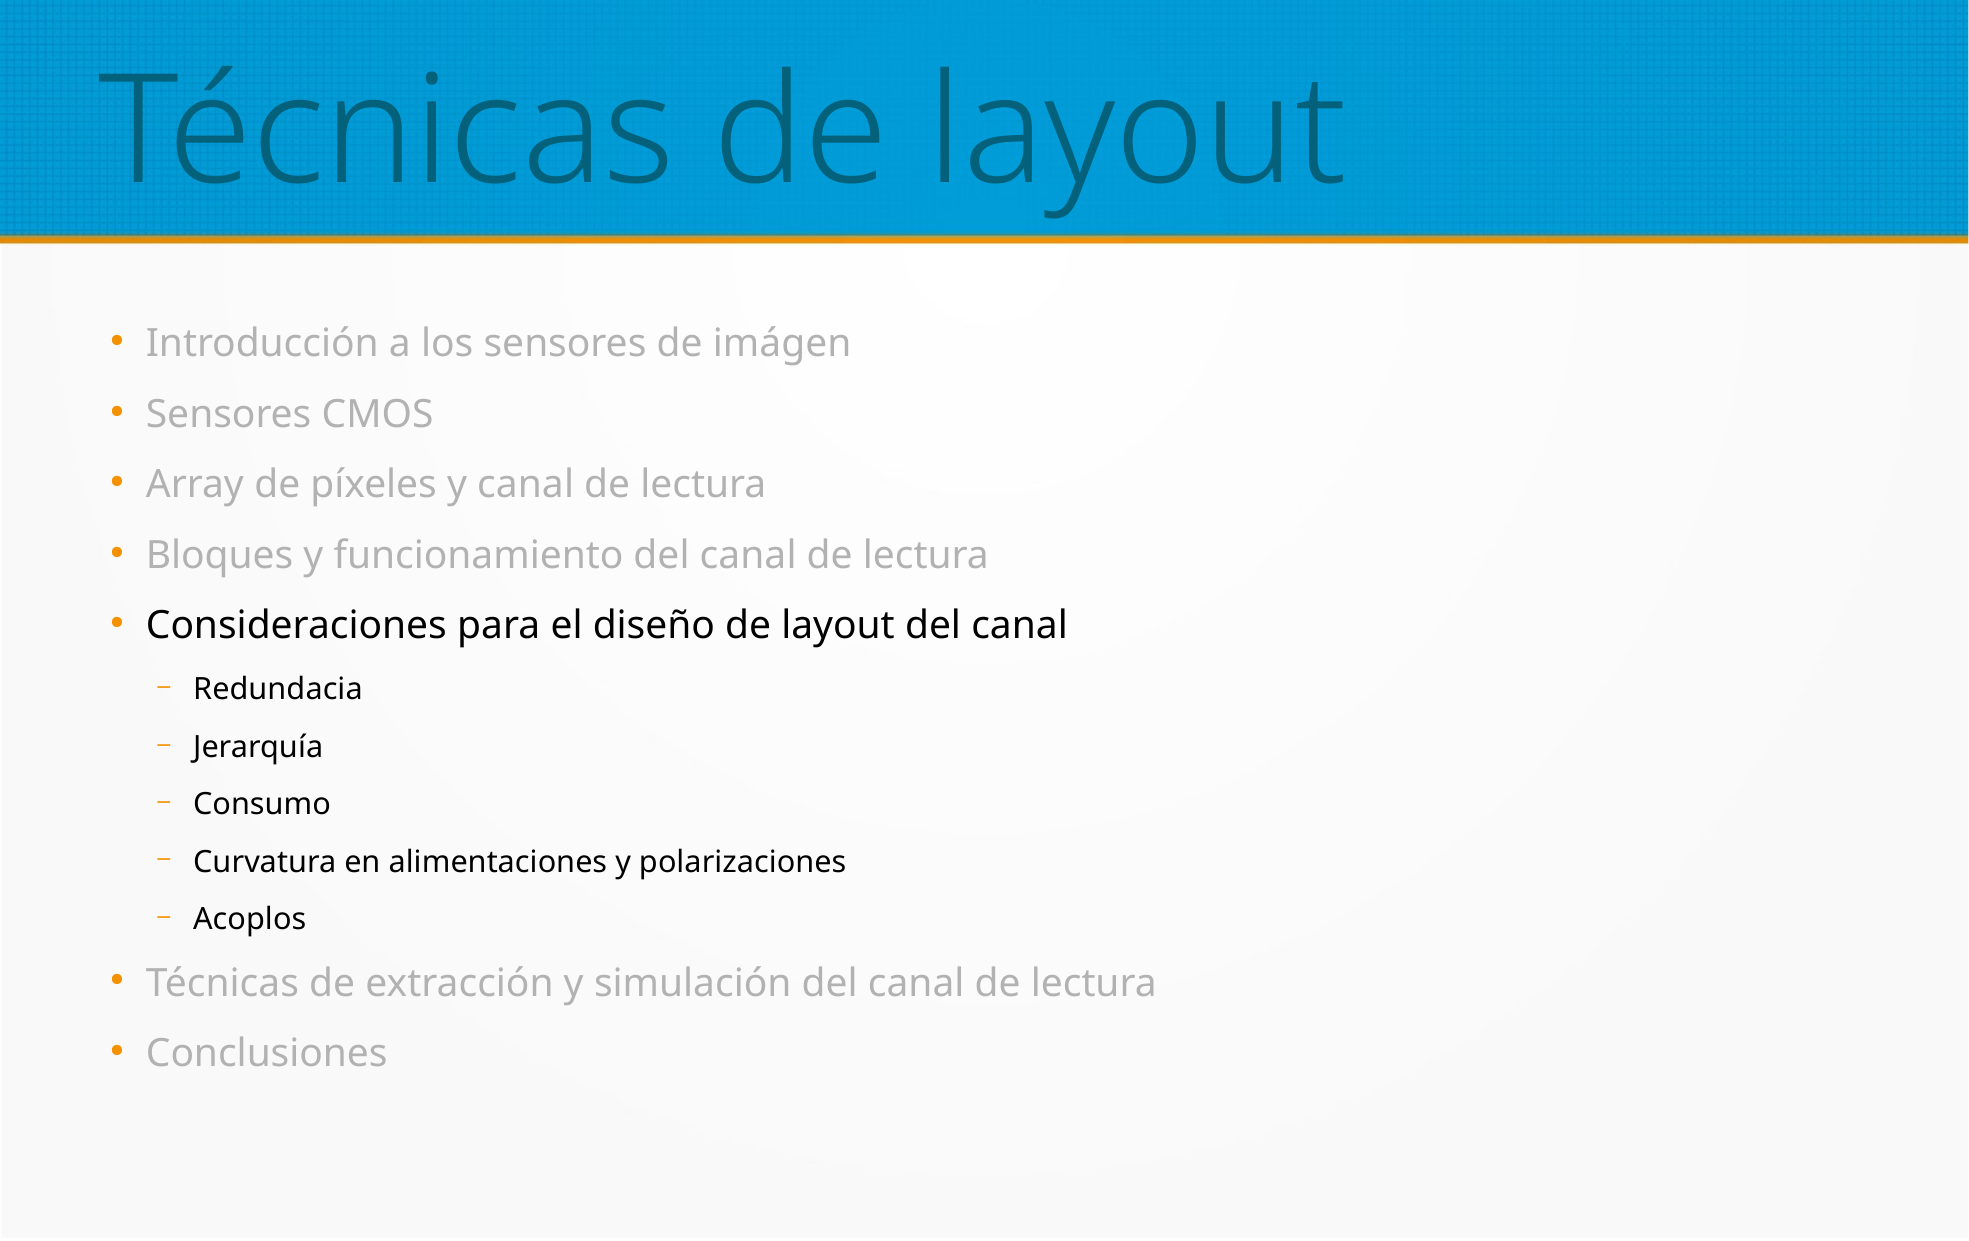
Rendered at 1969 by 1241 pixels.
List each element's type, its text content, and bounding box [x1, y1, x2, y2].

list Introducción a los sensores de imágen Sensores CMOS Array de píxeles y canal de lectura Bloques y funcionamiento del canal de lectura Consideraciones para el diseño de layout del canal Redundacia Jerarquía Consumo Curvatura en alimentaciones y polarizaciones Acoplos Técnicas de extracción y simulación del canal de lectura Conclusiones [98, 315, 1861, 1081]
picture [0, 233, 1969, 1241]
title Técnicas de layout [98, 19, 1870, 227]
